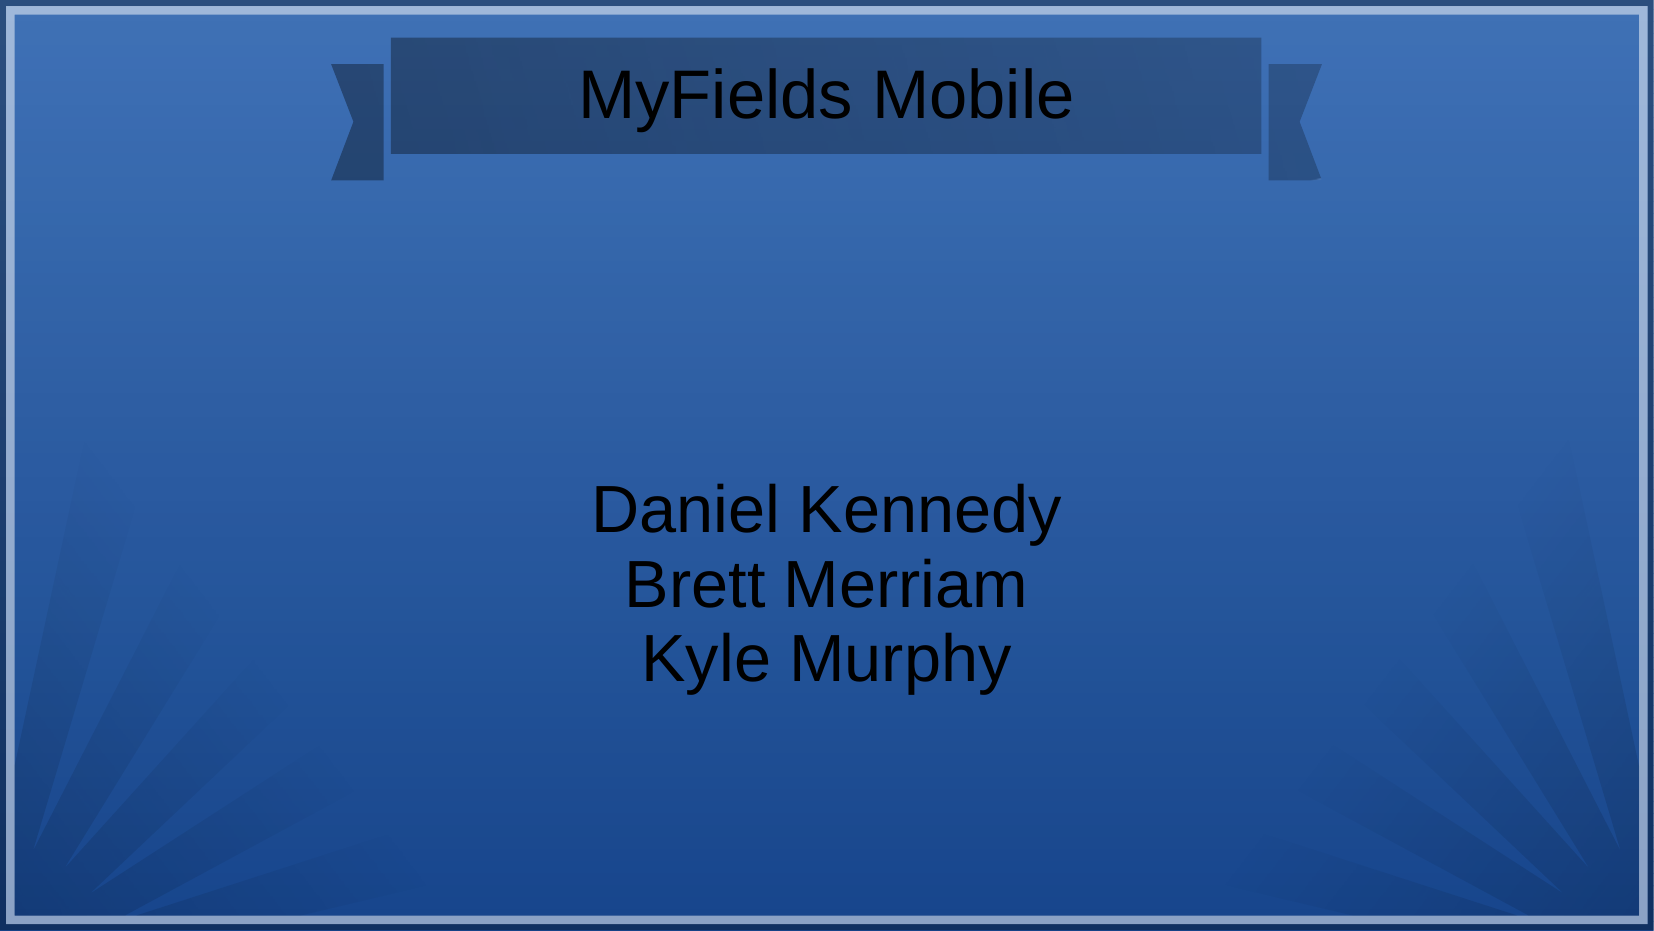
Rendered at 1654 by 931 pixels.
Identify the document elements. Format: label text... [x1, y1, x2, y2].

subtitle Daniel Kennedy Brett Merriam Kyle Murphy [82, 224, 1571, 931]
title MyFields Mobile [389, 35, 1264, 154]
